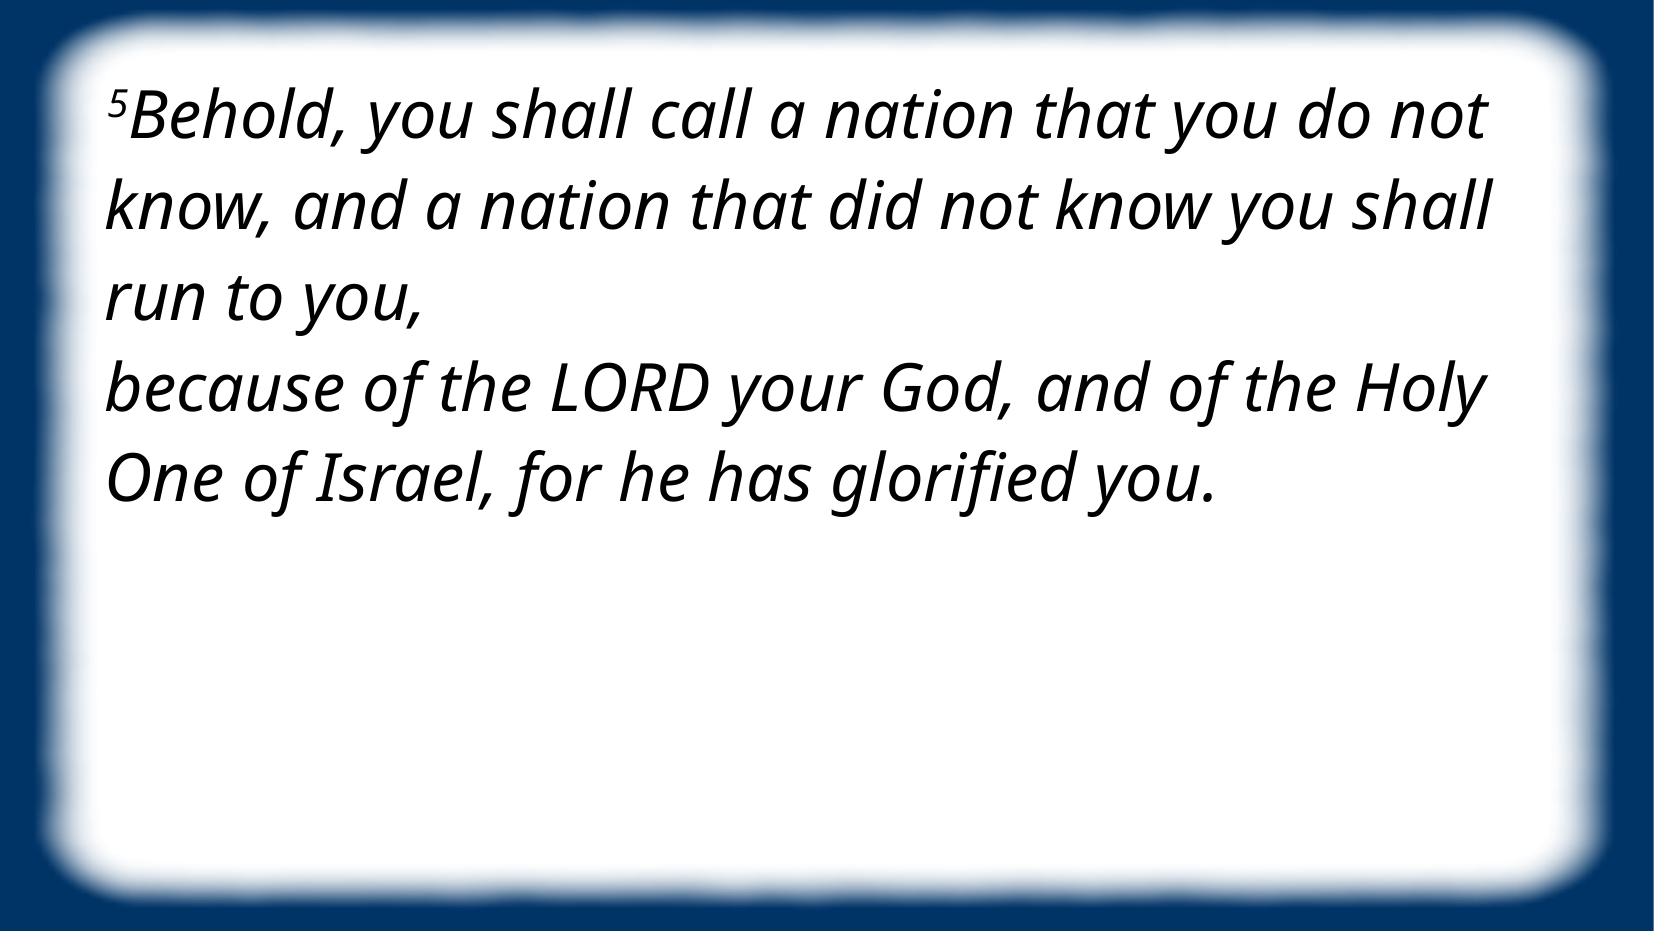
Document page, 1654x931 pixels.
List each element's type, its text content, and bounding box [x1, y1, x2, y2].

text_box 5Behold, you shall call a nation that you do not know, and a nation that did not know you shall run to you, because of the LORD your God, and of the Holy One of Israel, for he has glorified you. [90, 60, 1546, 519]
picture [0, 0, 1654, 931]
